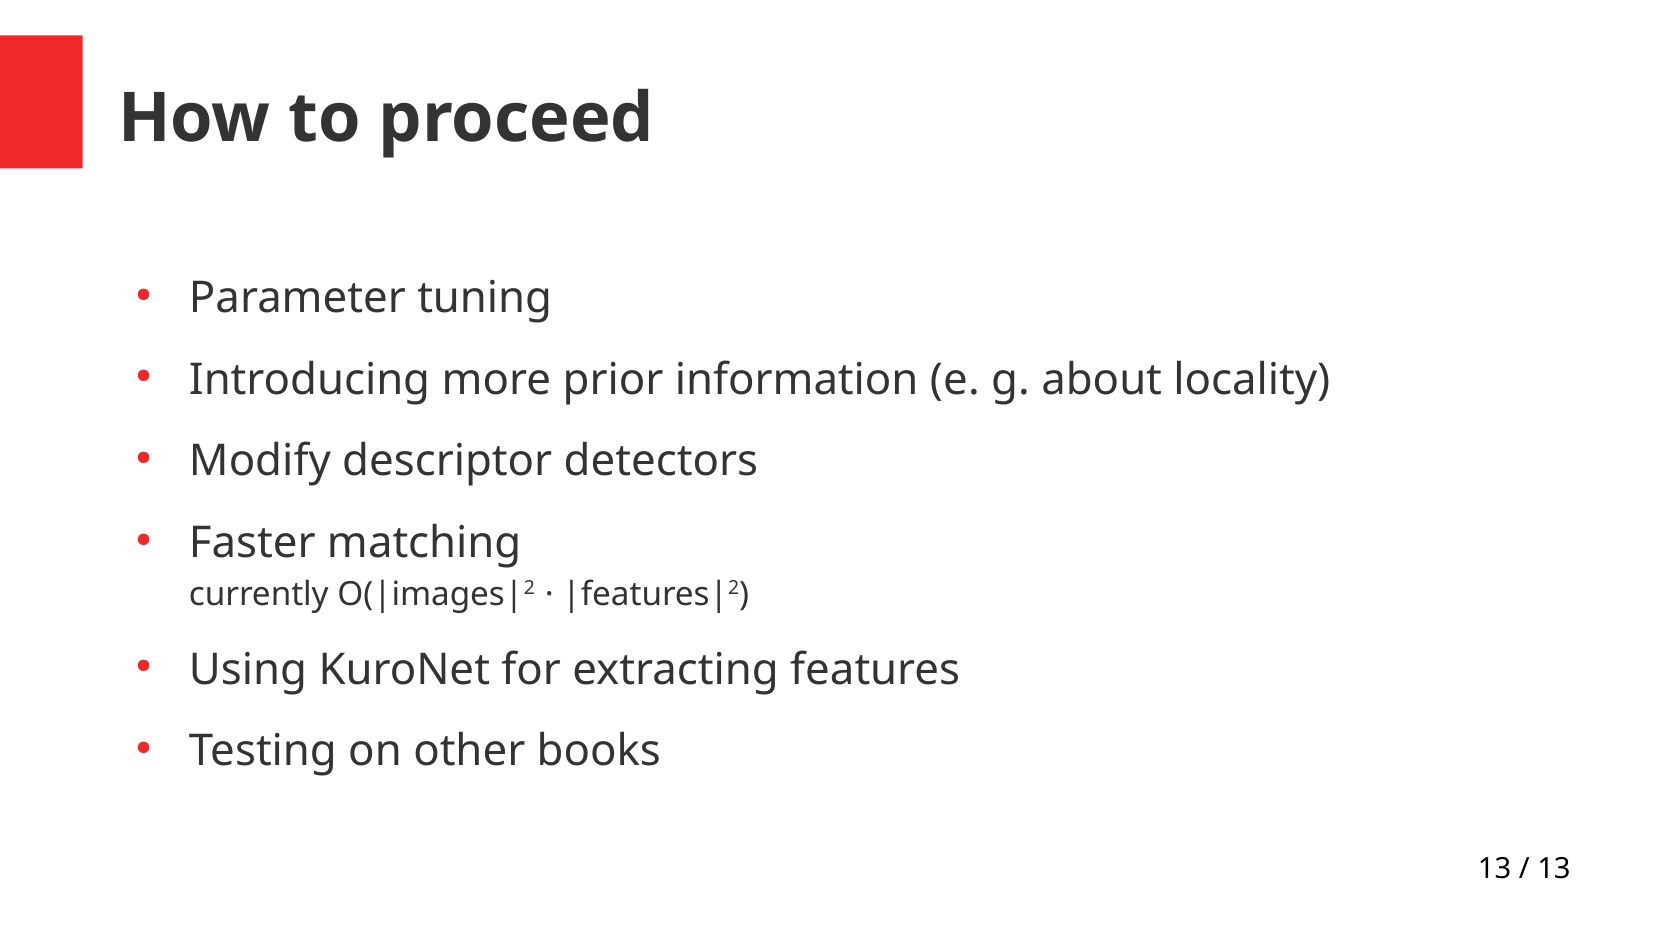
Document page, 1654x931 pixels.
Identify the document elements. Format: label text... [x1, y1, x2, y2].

title How to proceed [118, 37, 1571, 193]
list Parameter tuning Introducing more prior information (e. g. about locality) Modify descriptor detectors Faster matching currently O(|images|2 · |features|2) Using KuroNet for extracting features Testing on other books [118, 265, 1536, 806]
